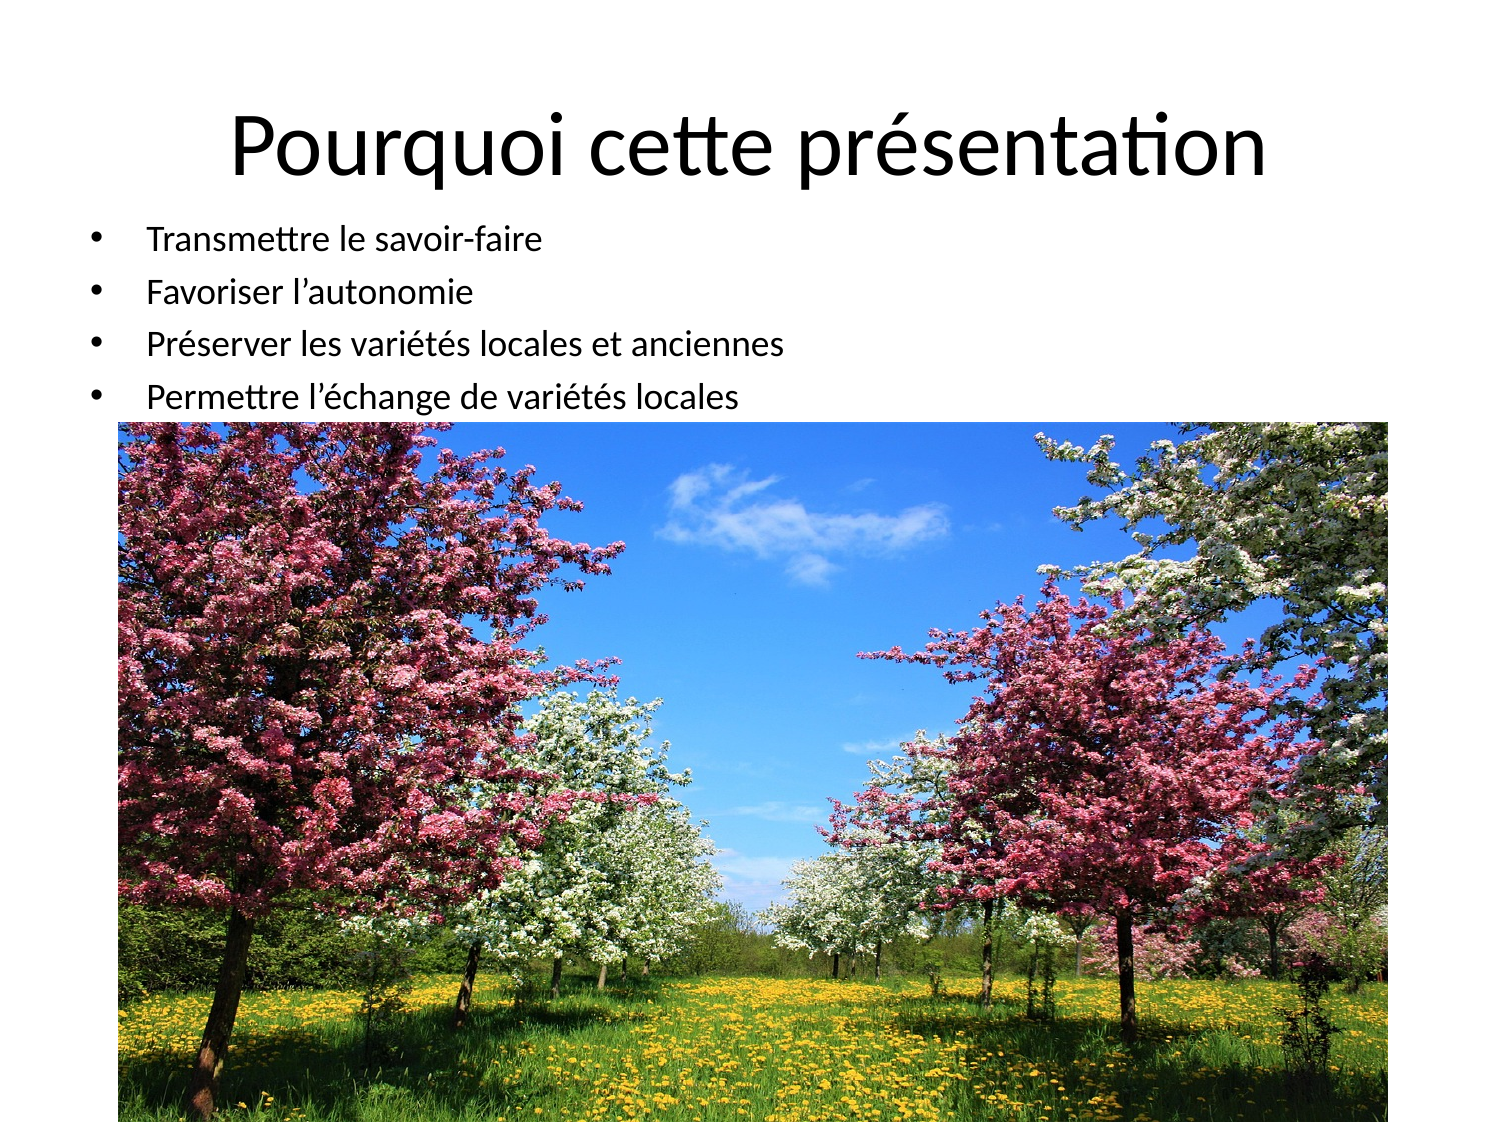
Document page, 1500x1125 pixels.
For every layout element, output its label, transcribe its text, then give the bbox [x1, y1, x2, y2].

picture [118, 422, 1388, 1123]
list Transmettre le savoir-faire Favoriser l’autonomie Préserver les variétés locales et anciennes Permettre l’échange de variétés locales [75, 206, 1425, 1005]
title Pourquoi cette présentation [75, 45, 1425, 206]
